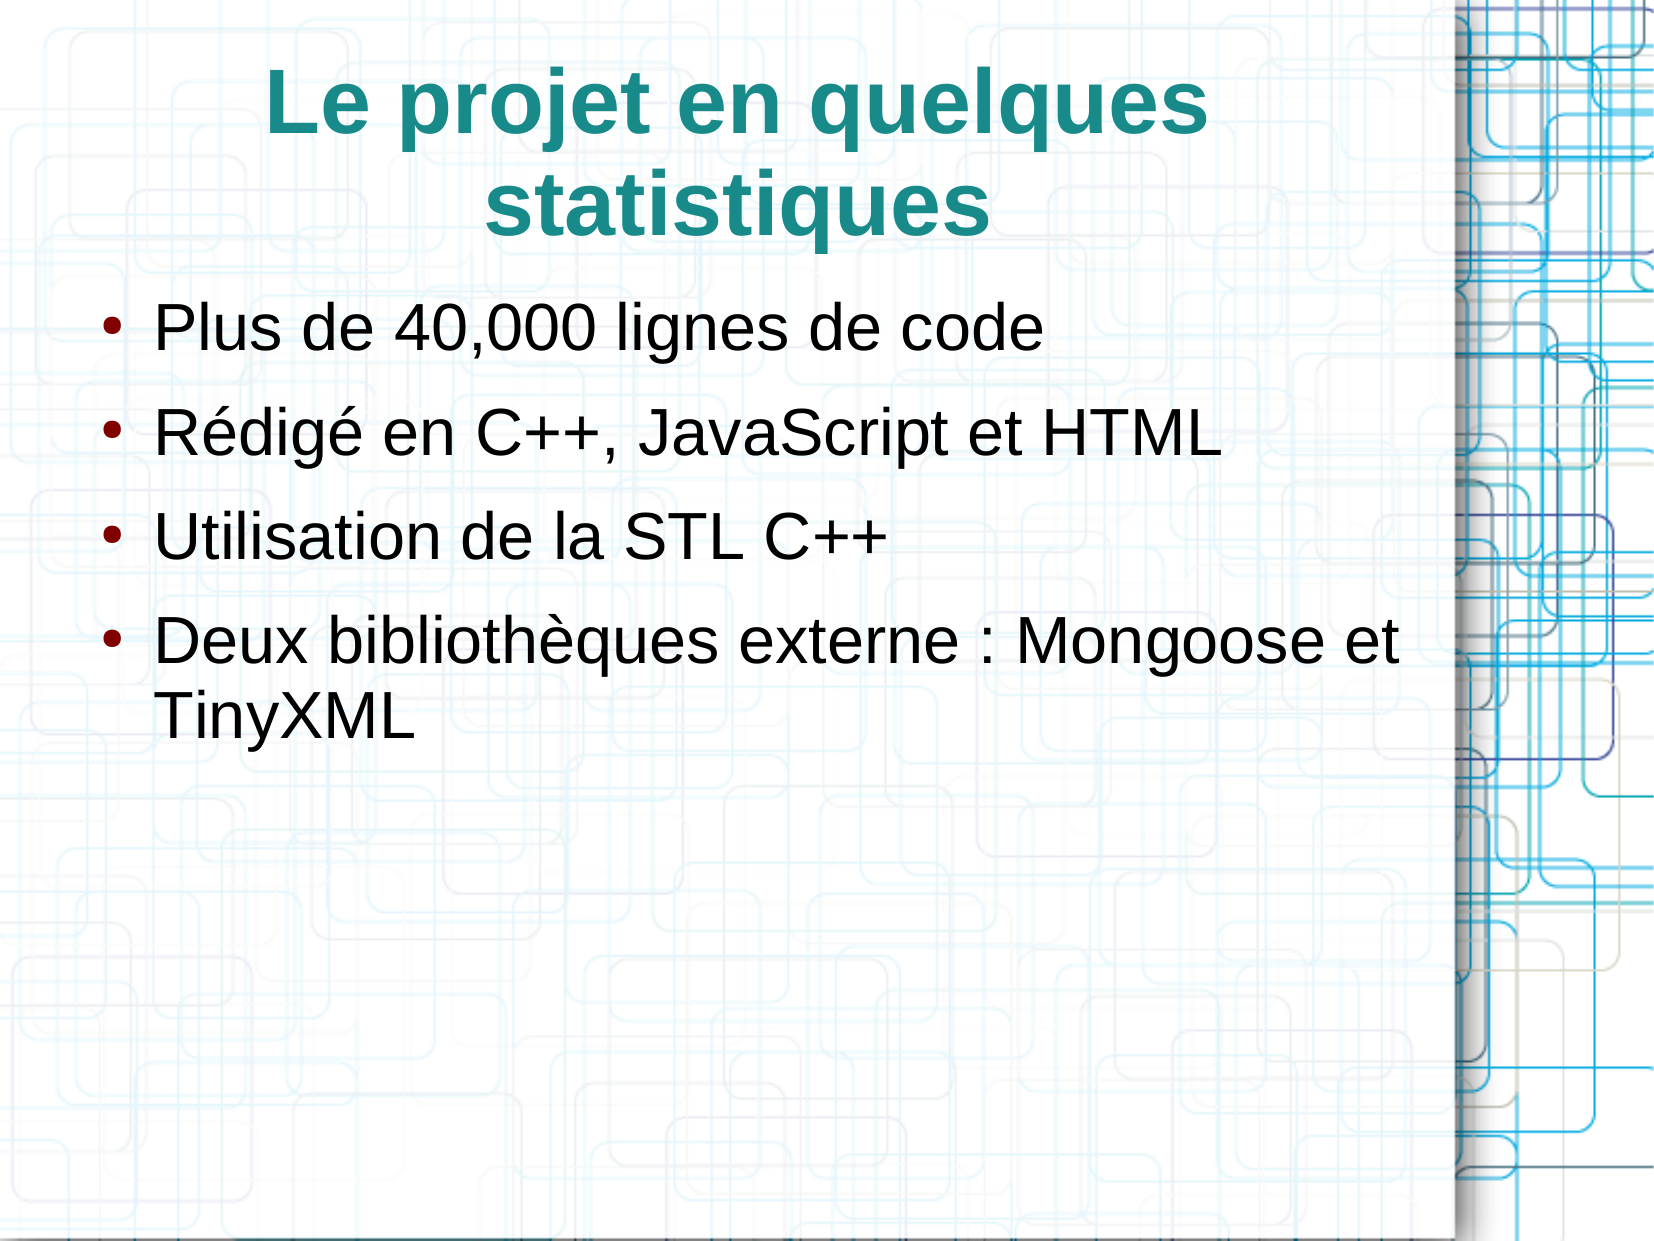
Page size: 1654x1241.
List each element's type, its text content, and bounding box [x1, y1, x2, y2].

title Le projet en quelques statistiques [59, 49, 1418, 257]
picture [0, 0, 1654, 1241]
list Plus de 40,000 lignes de code Rédigé en C++, JavaScript et HTML Utilisation de la STL C++ Deux bibliothèques externe : Mongoose et TinyXML [82, 290, 1418, 1010]
